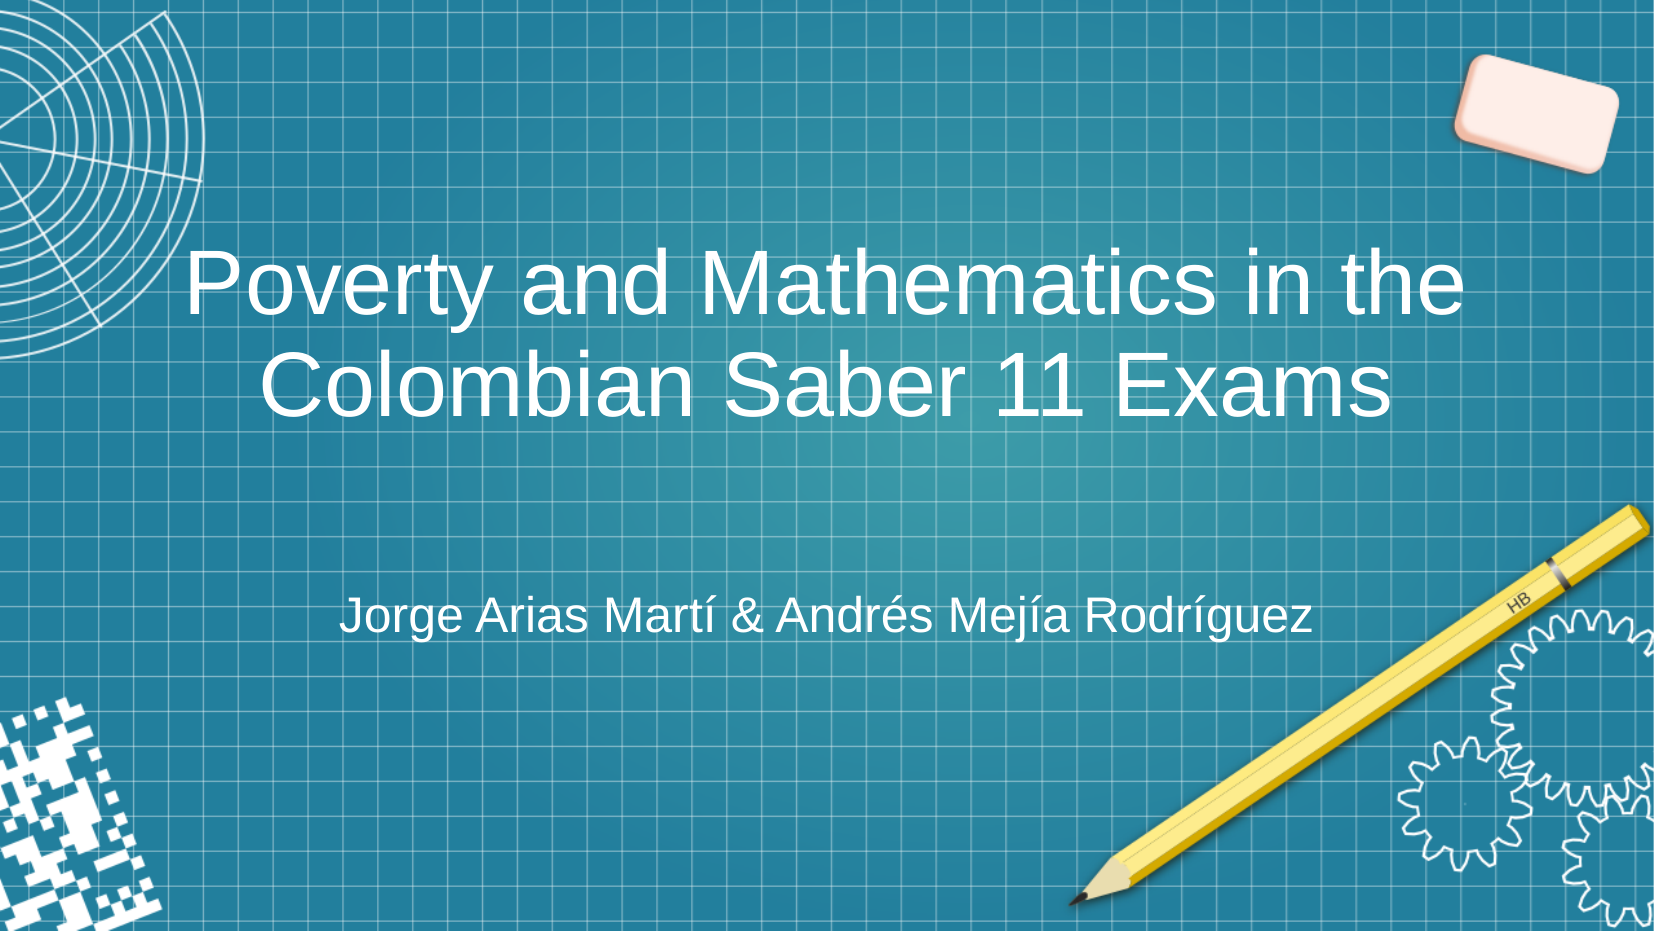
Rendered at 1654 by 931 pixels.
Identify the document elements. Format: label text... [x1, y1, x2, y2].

title Poverty and Mathematics in the Colombian Saber 11 Exams [82, 227, 1571, 389]
picture [0, 0, 1654, 931]
subtitle Jorge Arias Martí & Andrés Mejía Rodríguez [82, 389, 1571, 842]
